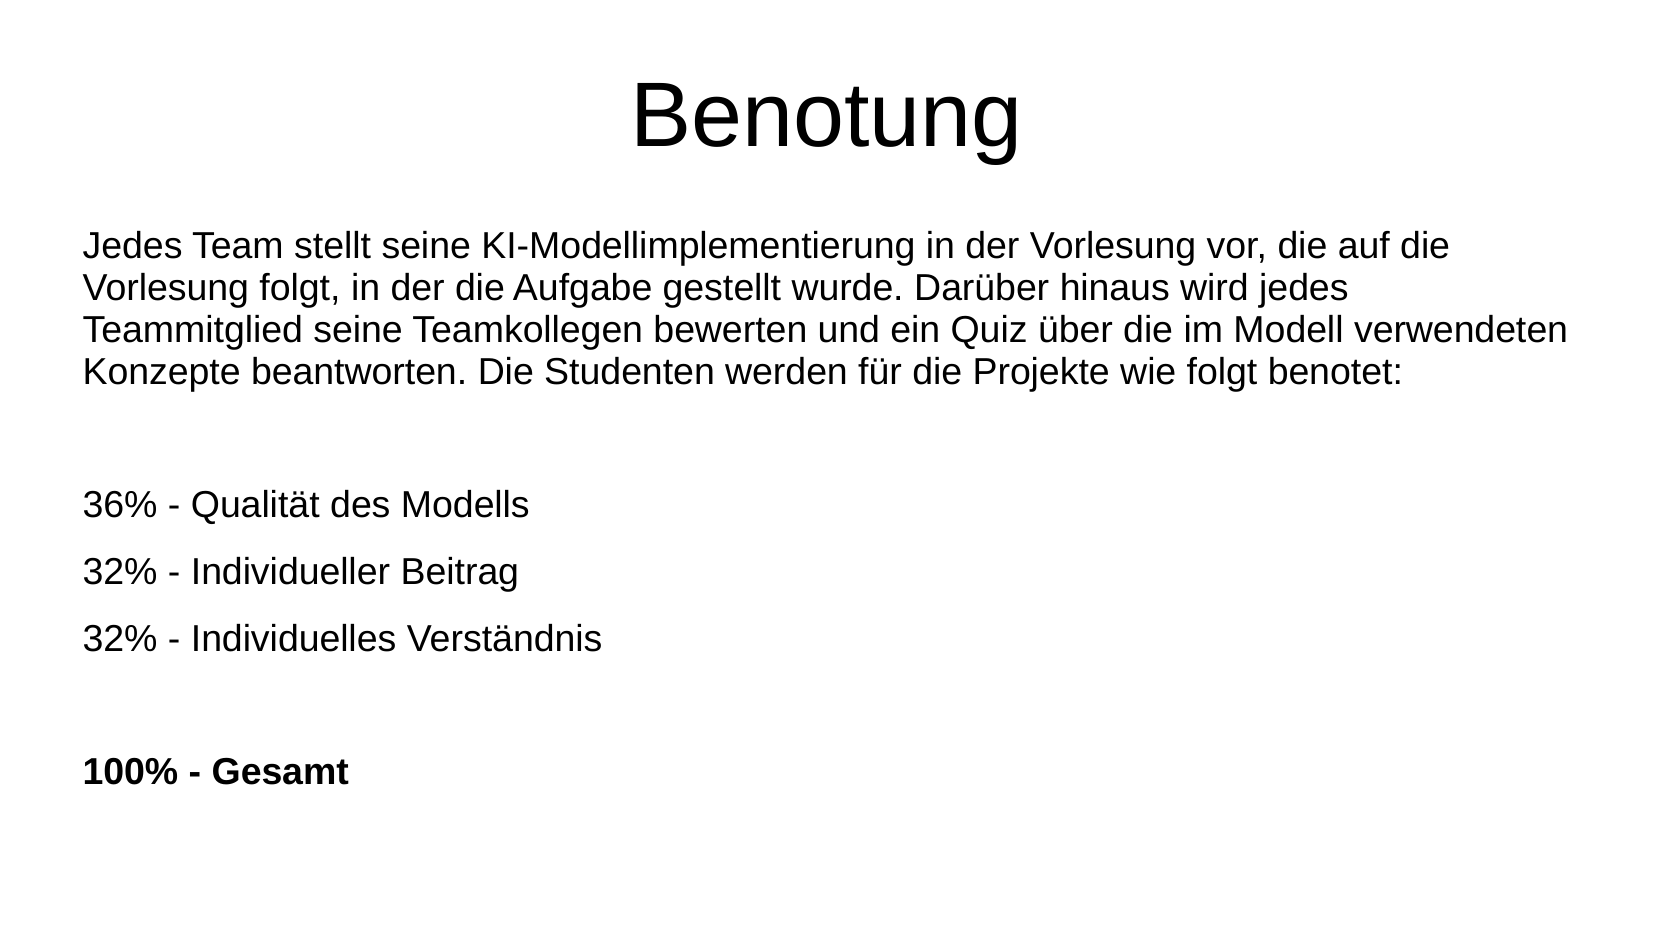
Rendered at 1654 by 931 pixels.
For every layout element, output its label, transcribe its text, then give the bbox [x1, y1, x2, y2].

subtitle Jedes Team stellt seine KI-Modellimplementierung in der Vorlesung vor, die auf die Vorlesung folgt, in der die Aufgabe gestellt wurde. Darüber hinaus wird jedes Teammitglied seine Teamkollegen bewerten und ein Quiz über die im Modell verwendeten Konzepte beantworten. Die Studenten werden für die Projekte wie folgt benotet: 36% - Qualität des Modells 32% - Individueller Beitrag 32% - Individuelles Verständnis 100% - Gesamt [82, 203, 1571, 814]
title Benotung [82, 37, 1571, 193]
